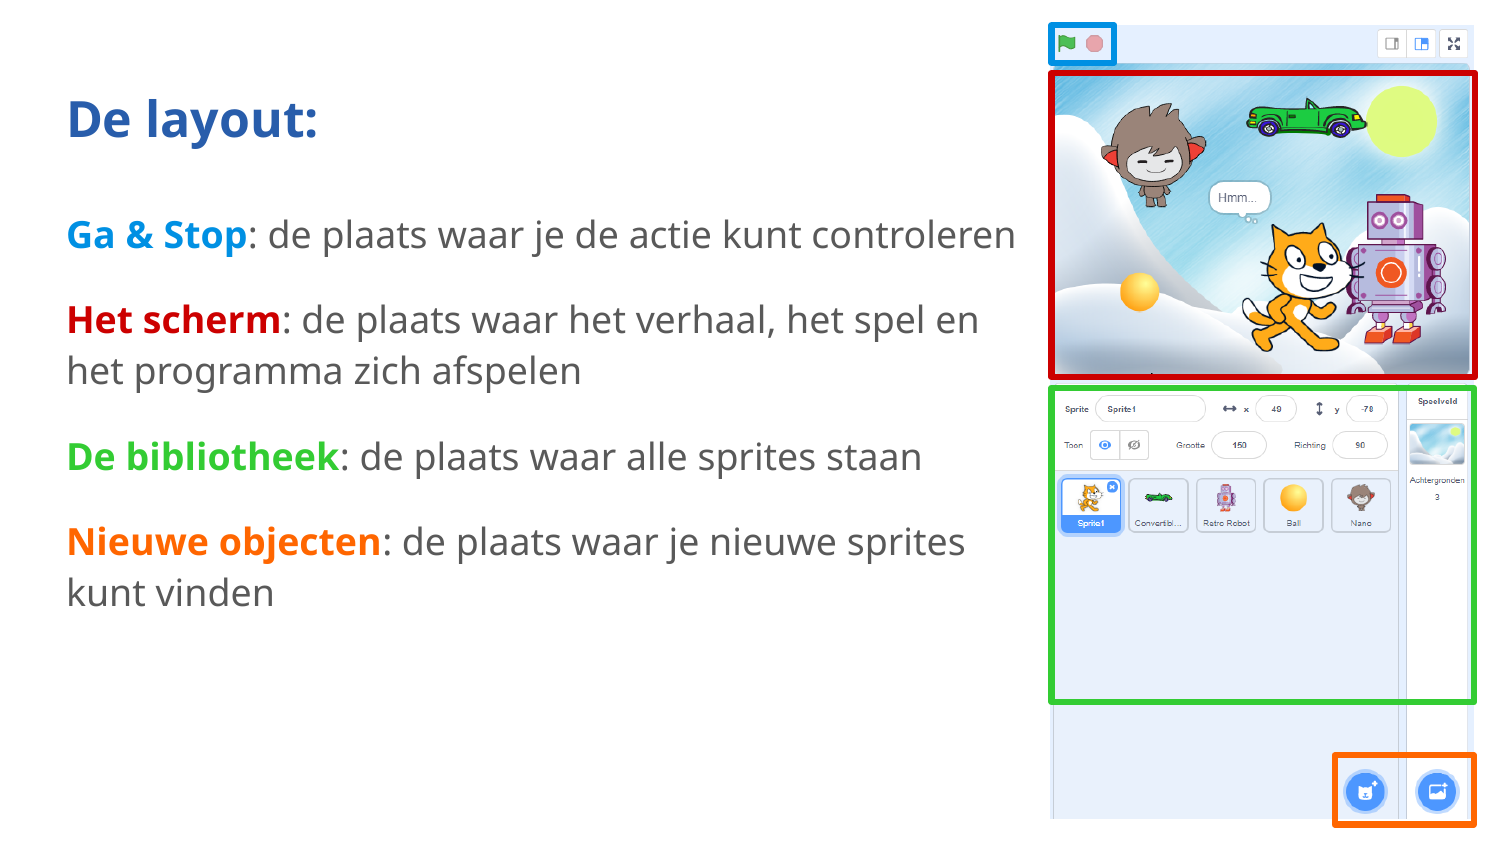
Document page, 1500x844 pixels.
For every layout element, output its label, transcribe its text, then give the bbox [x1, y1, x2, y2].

picture [1055, 76, 1472, 374]
picture [1050, 25, 1474, 70]
list Ga & Stop: de plaats waar je de actie kunt controleren Het scherm: de plaats waar het verhaal, het spel en het programma zich afspelen De bibliotheek: de plaats waar alle sprites staan Nieuwe objecten: de plaats waar je nieuwe sprites kunt vinden [51, 189, 1037, 750]
picture [1055, 391, 1471, 699]
picture [1050, 380, 1474, 385]
picture [1055, 28, 1111, 60]
picture [1338, 758, 1471, 819]
title De layout: [51, 72, 1048, 167]
picture [1050, 705, 1474, 819]
